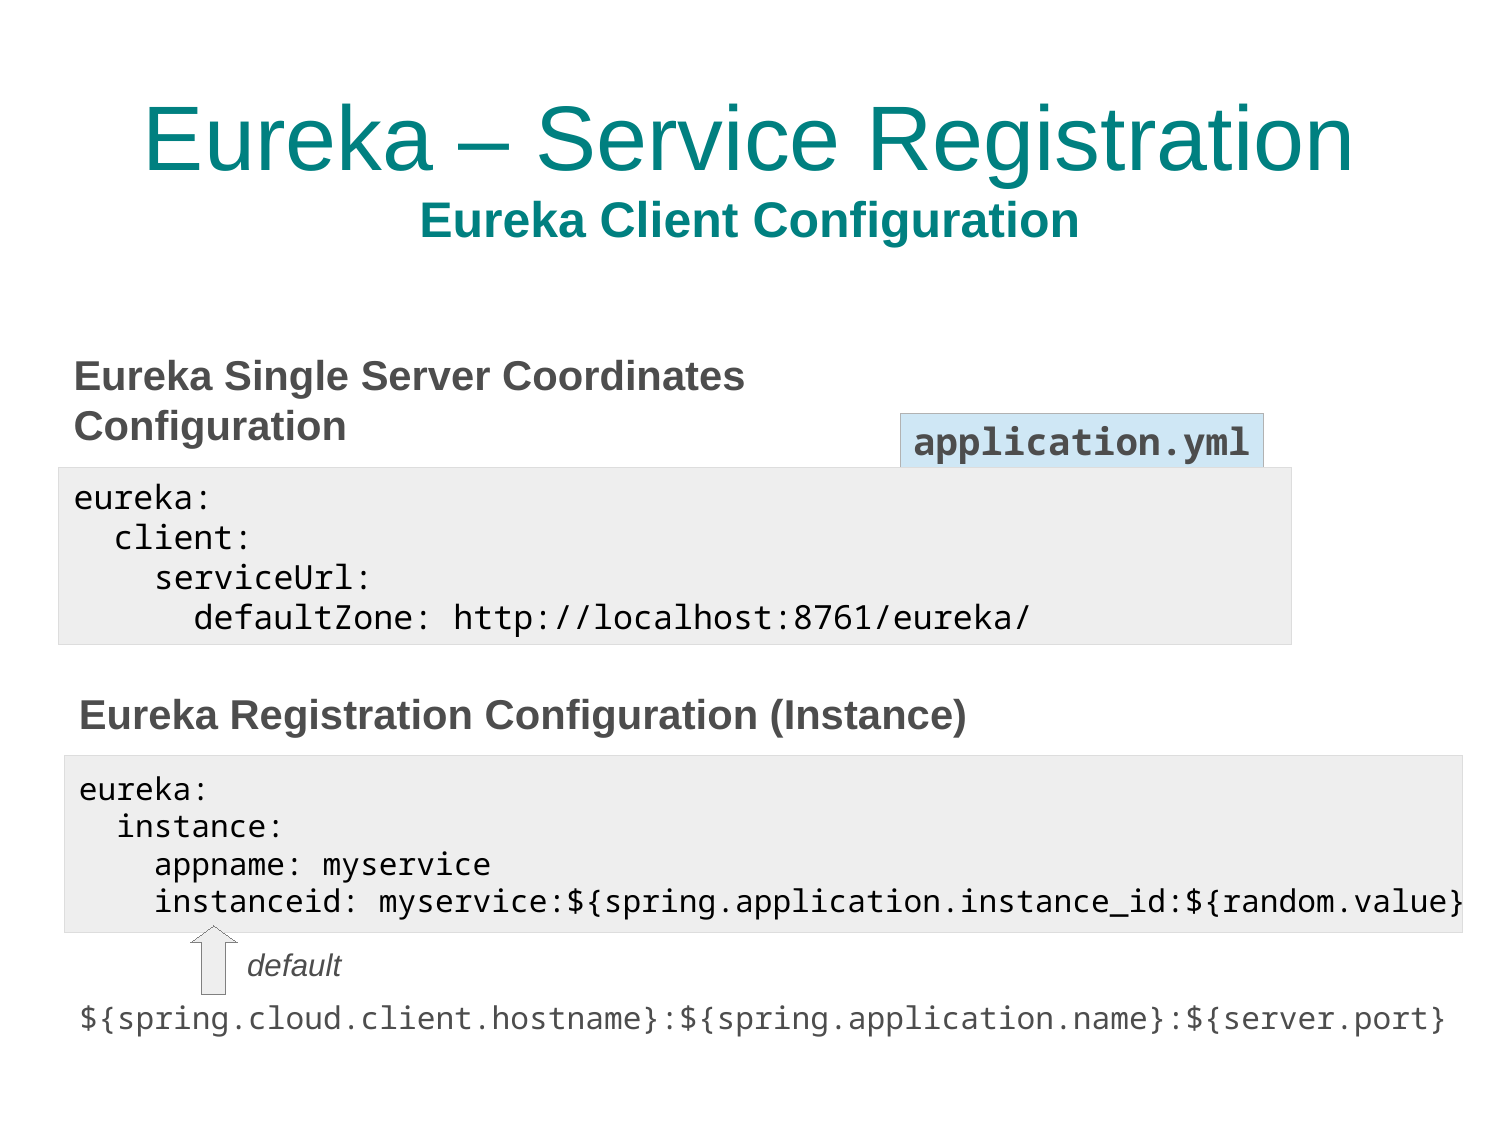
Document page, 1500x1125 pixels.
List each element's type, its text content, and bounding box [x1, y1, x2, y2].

text_box [190, 925, 238, 995]
text_box Eureka Registration Configuration (Instance) [64, 681, 1206, 756]
text_box eureka: client: serviceUrl: defaultZone: http://localhost:8761/eureka/ [58, 467, 1292, 645]
text_box Eureka Single Server Coordinates Configuration [58, 341, 1200, 476]
title Eureka – Service Registration [75, 44, 1425, 180]
text_box Eureka Client Configuration [0, 180, 1500, 255]
text_box application.yml [1200, 413, 1264, 467]
text_box eureka: instance: appname: myservice instanceid: myservice:${spring.application.instance_id:${random.value} [64, 755, 1463, 933]
text_box default [232, 938, 362, 991]
text_box ${spring.cloud.client.hostname}:${spring.application.name}:${server.port} [64, 990, 1486, 1081]
